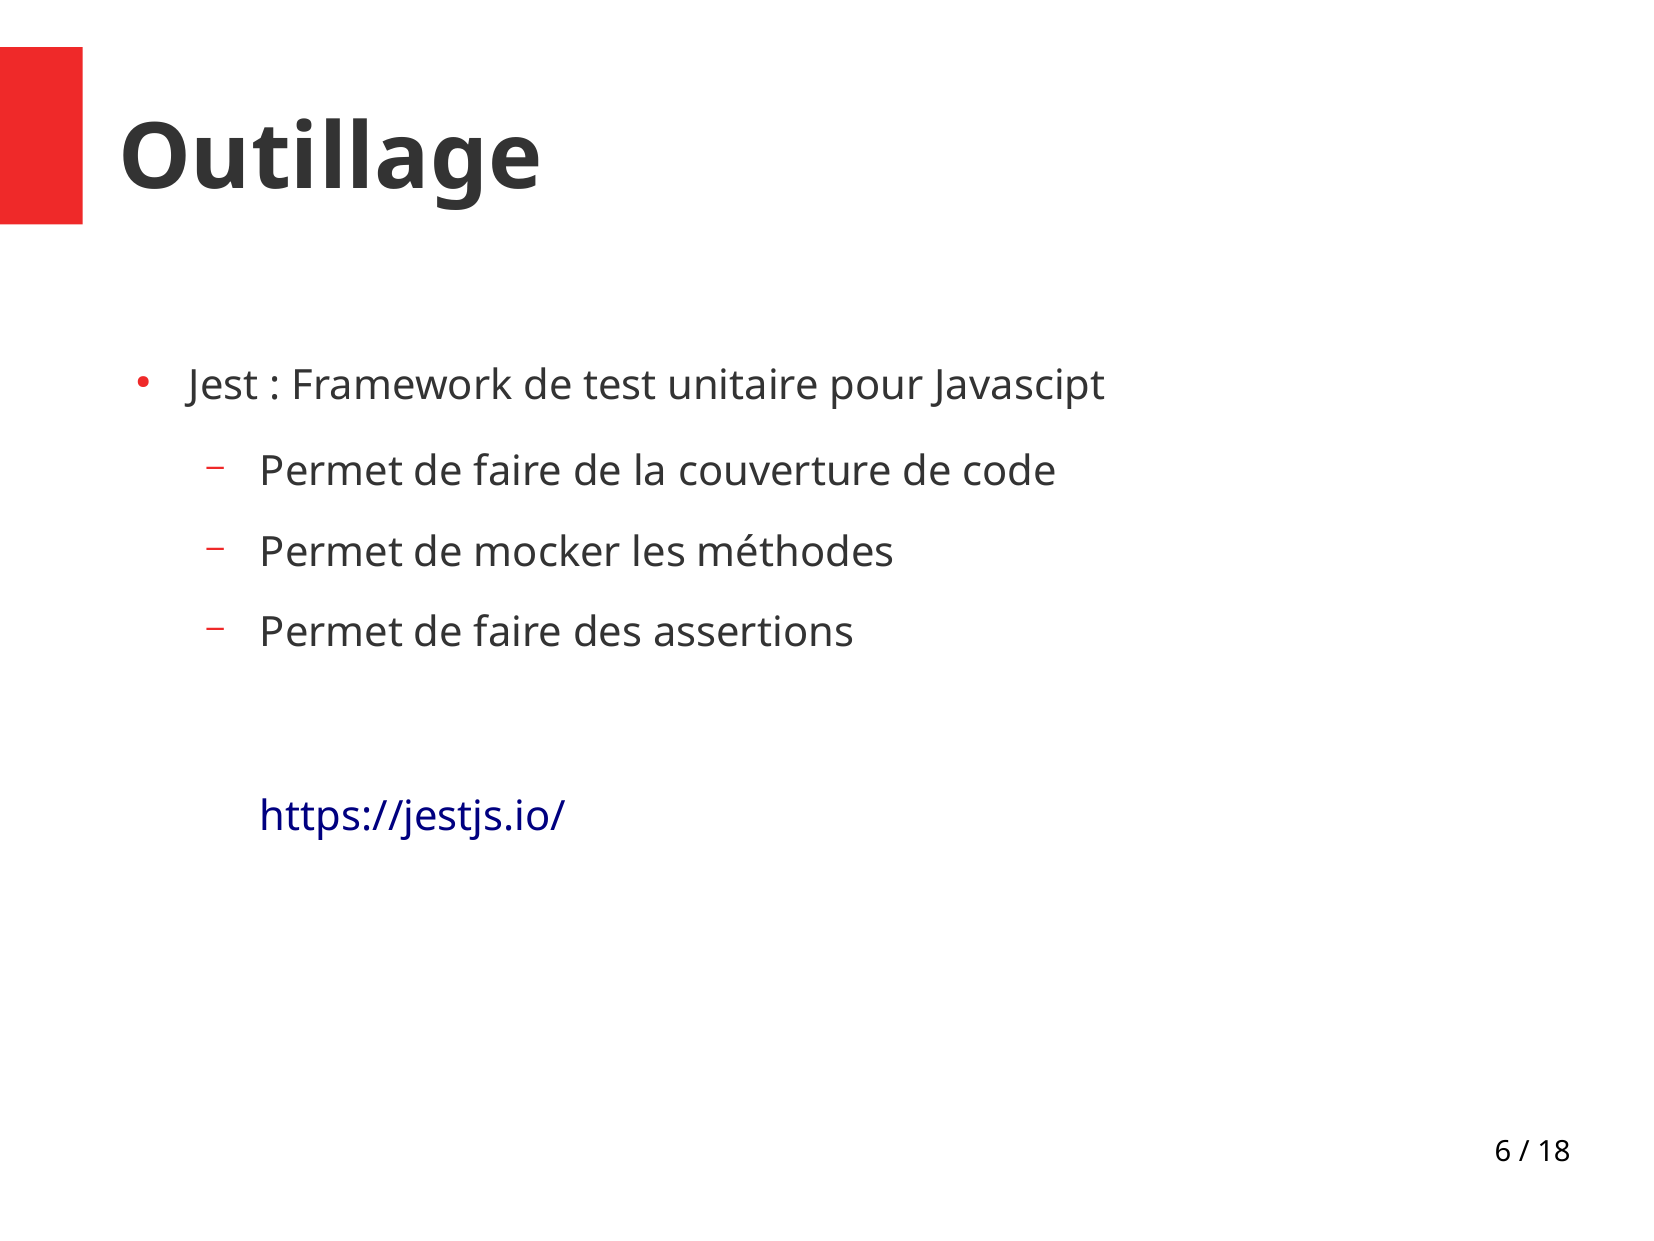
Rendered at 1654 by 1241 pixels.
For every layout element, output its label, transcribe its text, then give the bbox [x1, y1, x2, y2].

list Jest : Framework de test unitaire pour Javascipt Permet de faire de la couverture de code Permet de mocker les méthodes Permet de faire des assertions https://jestjs.io/ [118, 354, 1536, 1074]
title Outillage [118, 49, 1571, 257]
